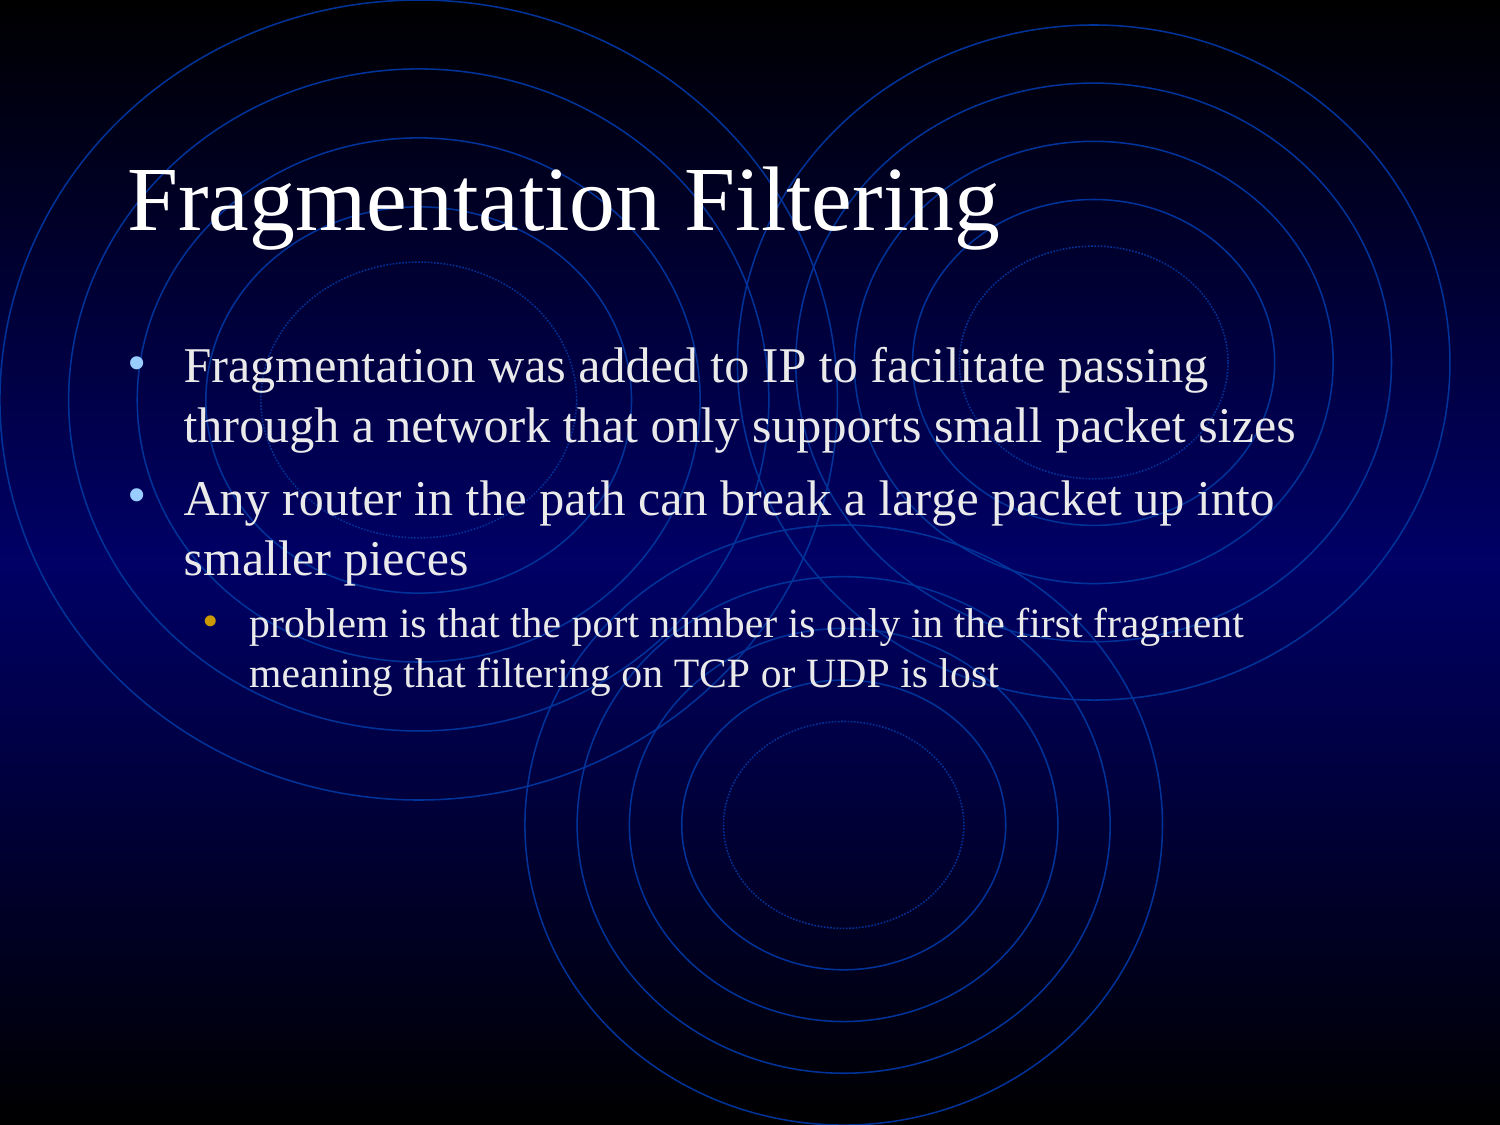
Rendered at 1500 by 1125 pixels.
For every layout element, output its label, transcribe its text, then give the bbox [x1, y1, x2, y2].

title Fragmentation Filtering [112, 99, 1388, 288]
list Fragmentation was added to IP to facilitate passing through a network that only supports small packet sizes Any router in the path can break a large packet up into smaller pieces problem is that the port number is only in the first fragment meaning that filtering on TCP or UDP is lost [112, 324, 1388, 1001]
